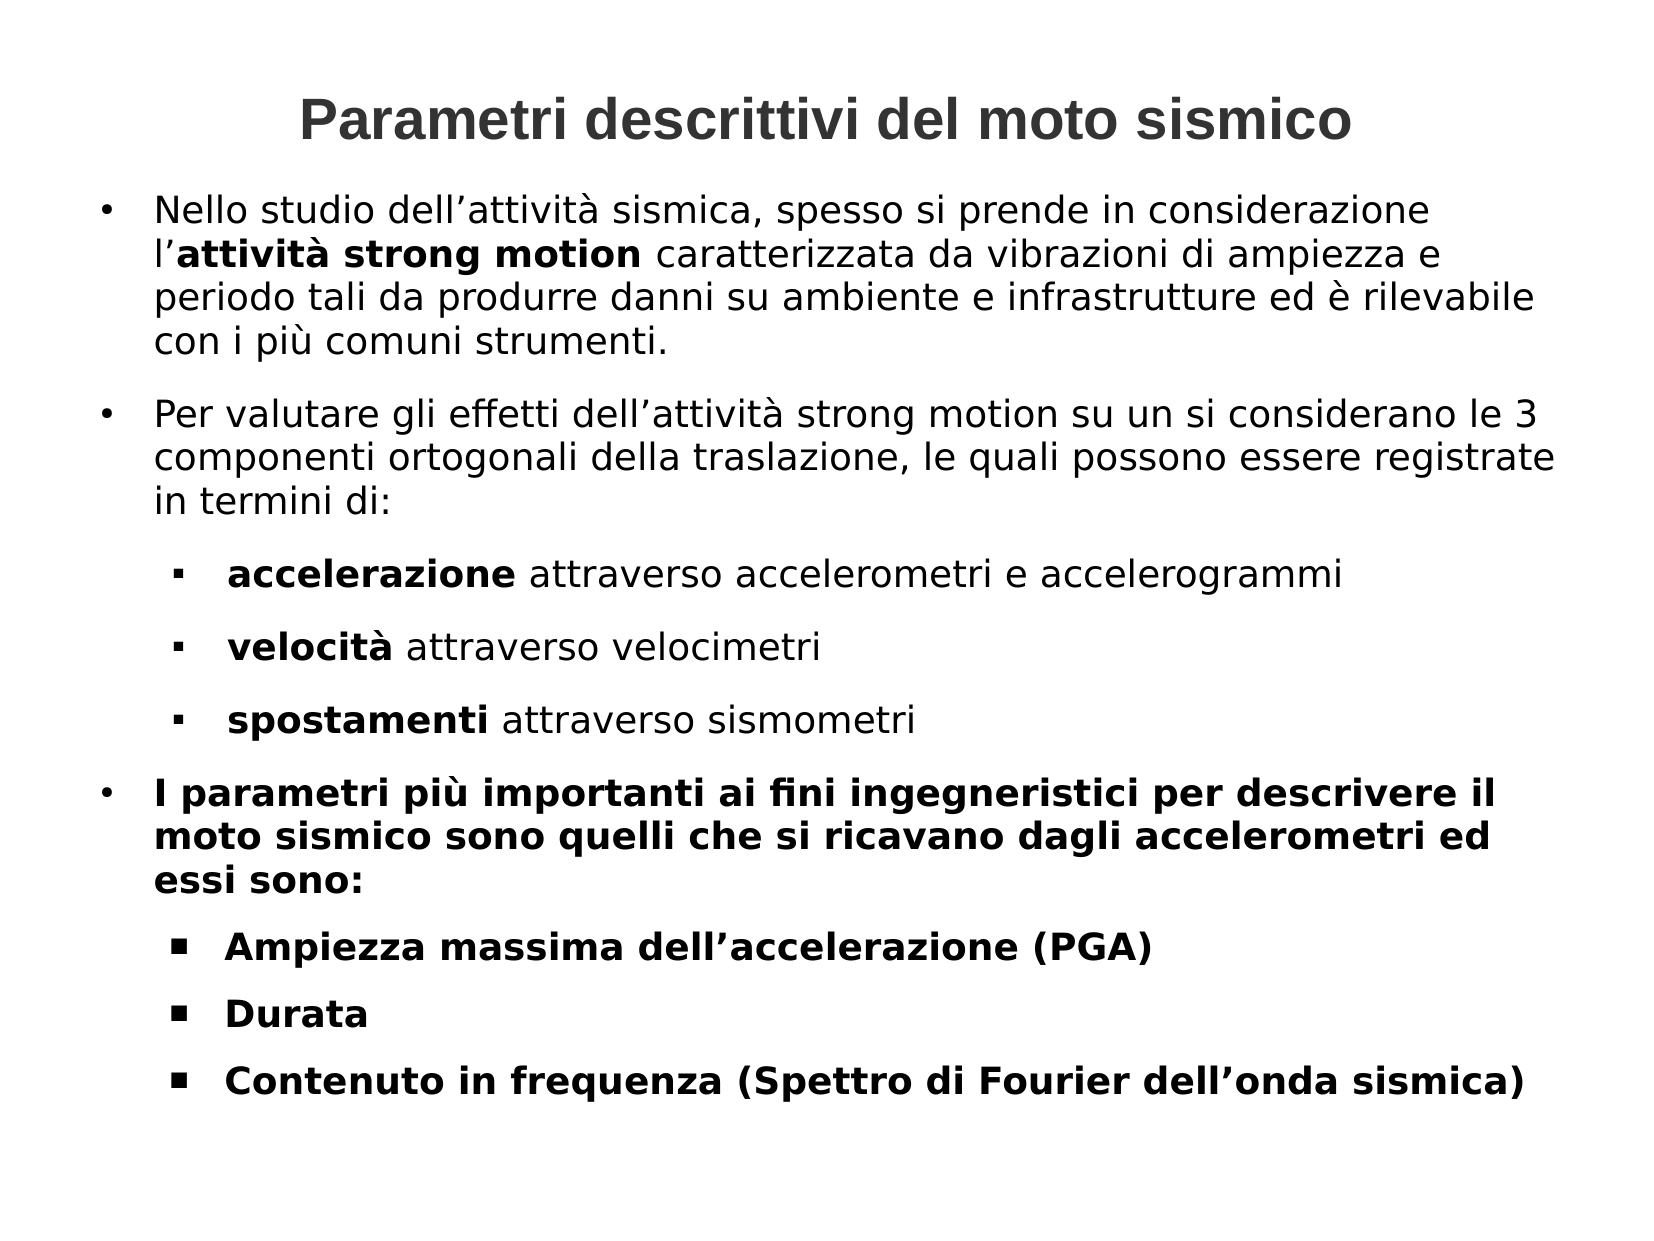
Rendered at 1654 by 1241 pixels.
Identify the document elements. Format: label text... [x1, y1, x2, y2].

title Parametri descrittivi del moto sismico [82, 49, 1571, 188]
list Nello studio dell’attività sismica, spesso si prende in considerazione l’attività strong motion caratterizzata da vibrazioni di ampiezza e periodo tali da produrre danni su ambiente e infrastrutture ed è rilevabile con i più comuni strumenti. Per valutare gli effetti dell’attività strong motion su un si considerano le 3 componenti ortogonali della traslazione, le quali possono essere registrate in termini di: accelerazione attraverso accelerometri e accelerogrammi velocità attraverso velocimetri spostamenti attraverso sismometri I parametri più importanti ai fini ingegneristici per descrivere il moto sismico sono quelli che si ricavano dagli accelerometri ed essi sono: Ampiezza massima dell’accelerazione (PGA) Durata Contenuto in frequenza (Spettro di Fourier dell’onda sismica) [82, 188, 1571, 1182]
